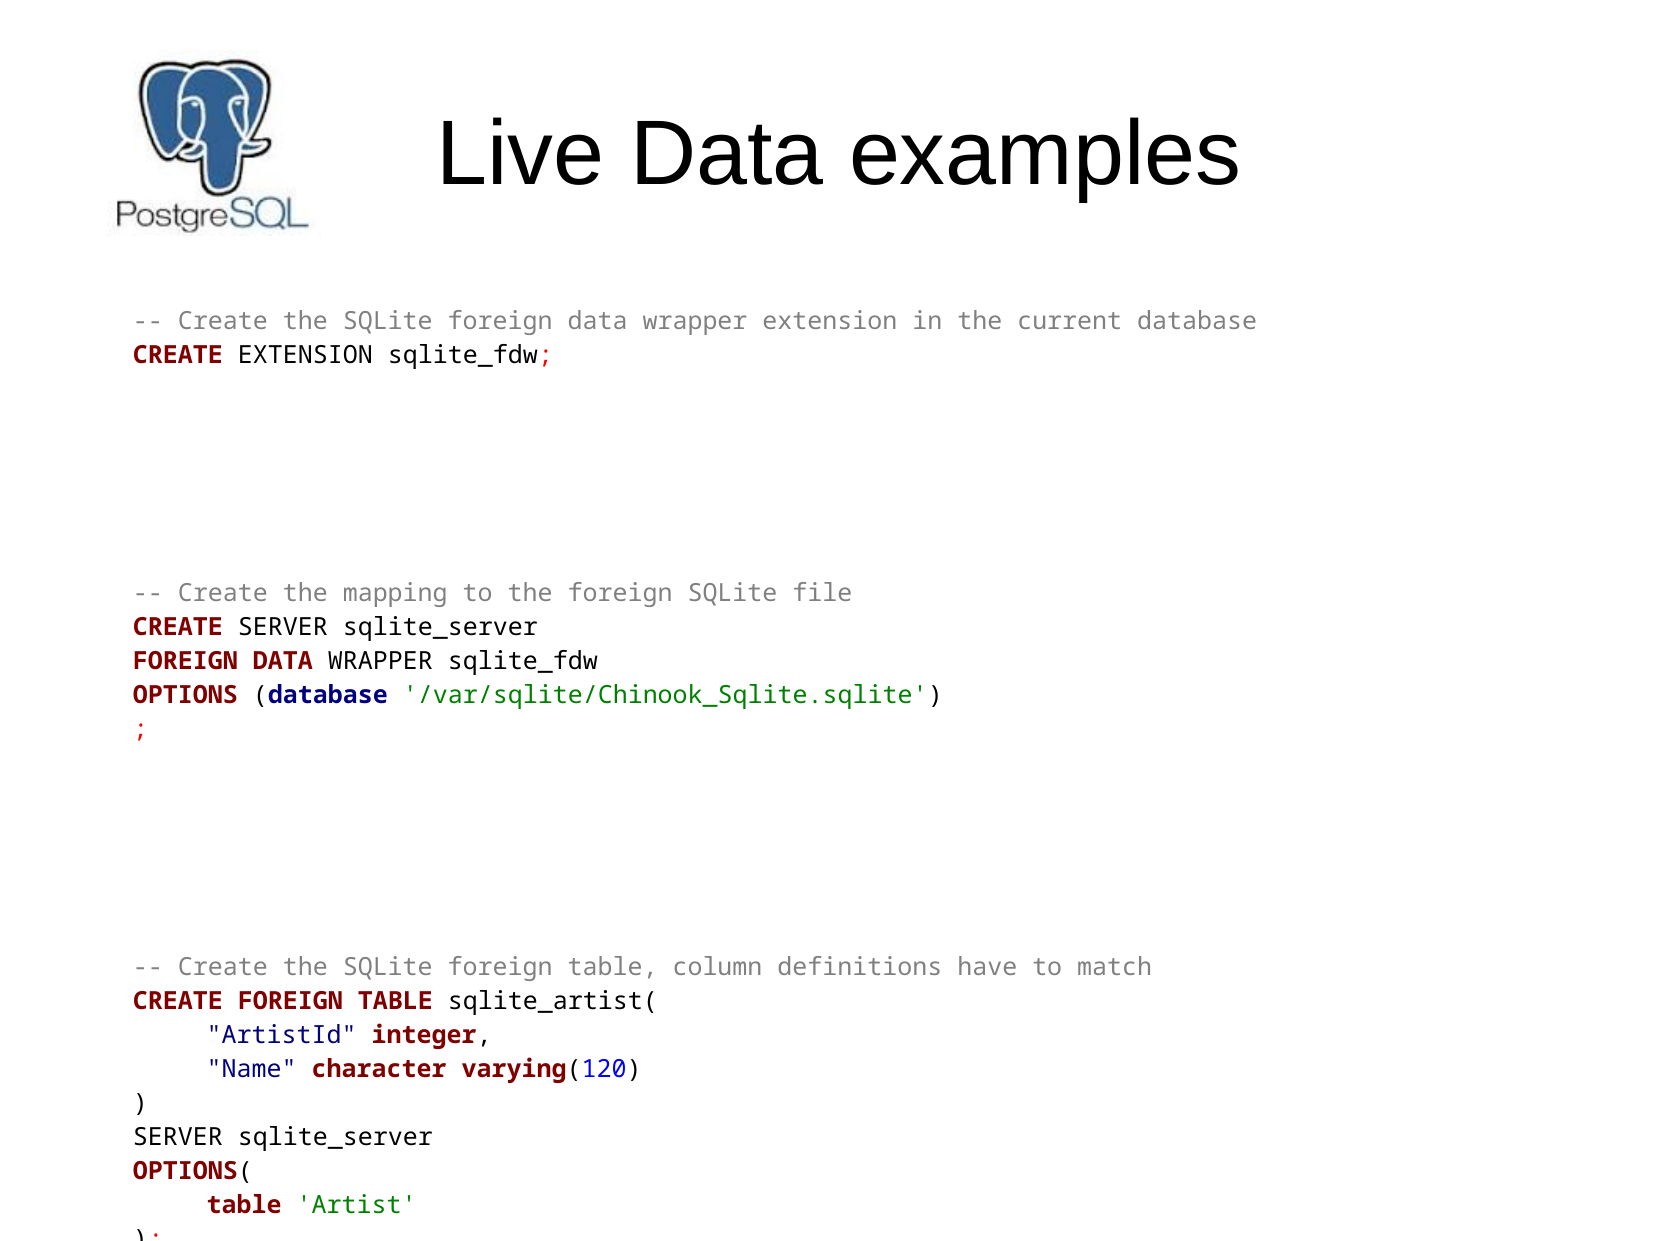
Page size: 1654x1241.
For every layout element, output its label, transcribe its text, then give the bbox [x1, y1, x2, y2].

picture [58, 50, 356, 237]
text_box -- Create the SQLite foreign data wrapper extension in the current database CREATE EXTENSION sqlite_fdw; -- Create the mapping to the foreign SQLite file CREATE SERVER sqlite_server FOREIGN DATA WRAPPER sqlite_fdw OPTIONS (database '/var/sqlite/Chinook_Sqlite.sqlite') ; -- Create the SQLite foreign table, column definitions have to match CREATE FOREIGN TABLE sqlite_artist( "ArtistId" integer, "Name" character varying(120) ) SERVER sqlite_server OPTIONS( table 'Artist' ); [118, 295, 1273, 1131]
title Live Data examples [82, 49, 1571, 257]
